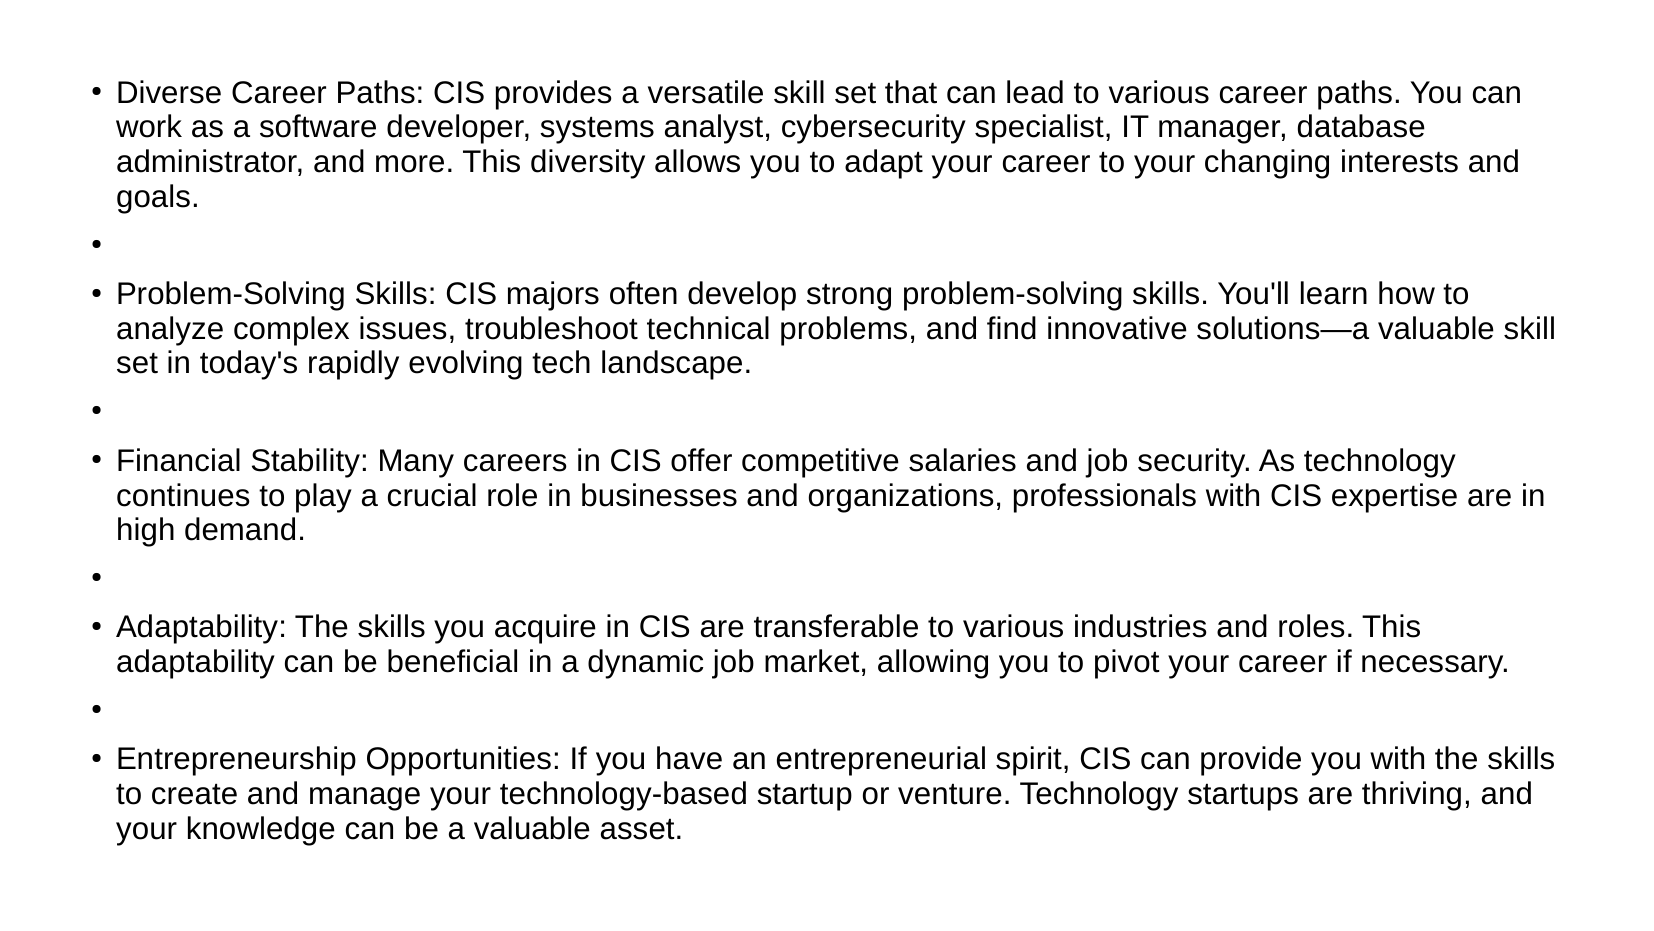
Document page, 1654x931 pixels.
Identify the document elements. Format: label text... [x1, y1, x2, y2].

list Diverse Career Paths: CIS provides a versatile skill set that can lead to various career paths. You can work as a software developer, systems analyst, cybersecurity specialist, IT manager, database administrator, and more. This diversity allows you to adapt your career to your changing interests and goals. Problem-Solving Skills: CIS majors often develop strong problem-solving skills. You'll learn how to analyze complex issues, troubleshoot technical problems, and find innovative solutions—a valuable skill set in today's rapidly evolving tech landscape. Financial Stability: Many careers in CIS offer competitive salaries and job security. As technology continues to play a crucial role in businesses and organizations, professionals with CIS expertise are in high demand. Adaptability: The skills you acquire in CIS are transferable to various industries and roles. This adaptability can be beneficial in a dynamic job market, allowing you to pivot your career if necessary. Entrepreneurship Opportunities: If you have an entrepreneurial spirit, CIS can provide you with the skills to create and manage your technology-based startup or venture. Technology startups are thriving, and your knowledge can be a valuable asset. [82, 75, 1571, 863]
